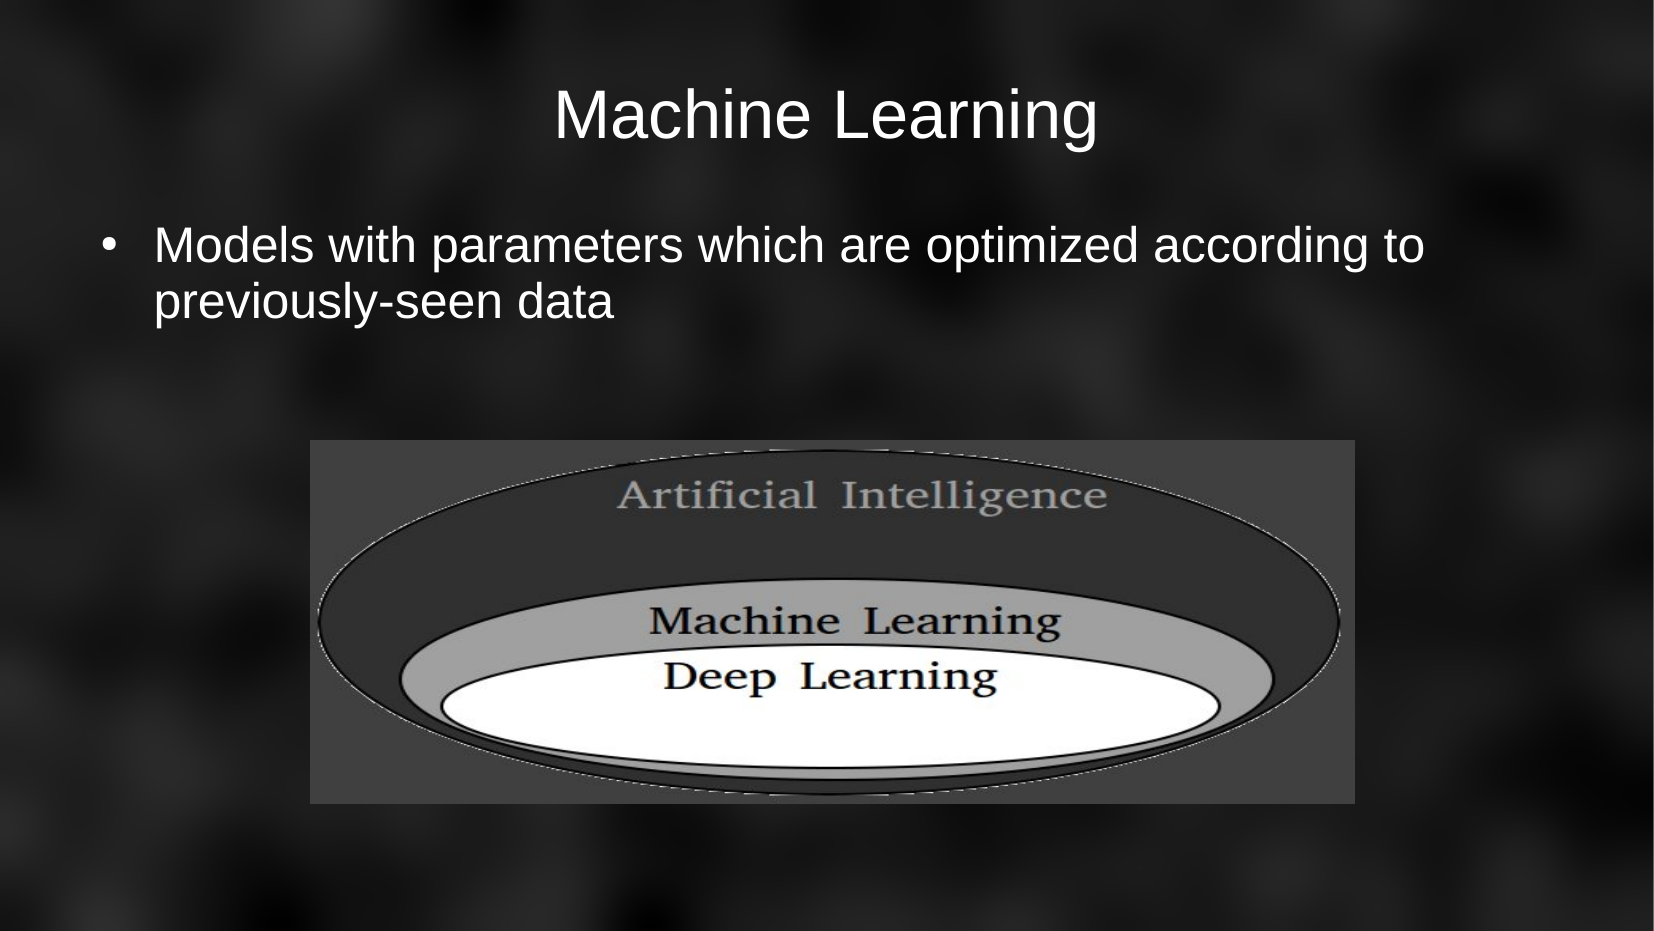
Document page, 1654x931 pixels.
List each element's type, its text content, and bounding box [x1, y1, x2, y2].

title Machine Learning [82, 37, 1571, 193]
picture [0, 0, 1654, 931]
list Models with parameters which are optimized according to previously-seen data [82, 217, 1571, 758]
